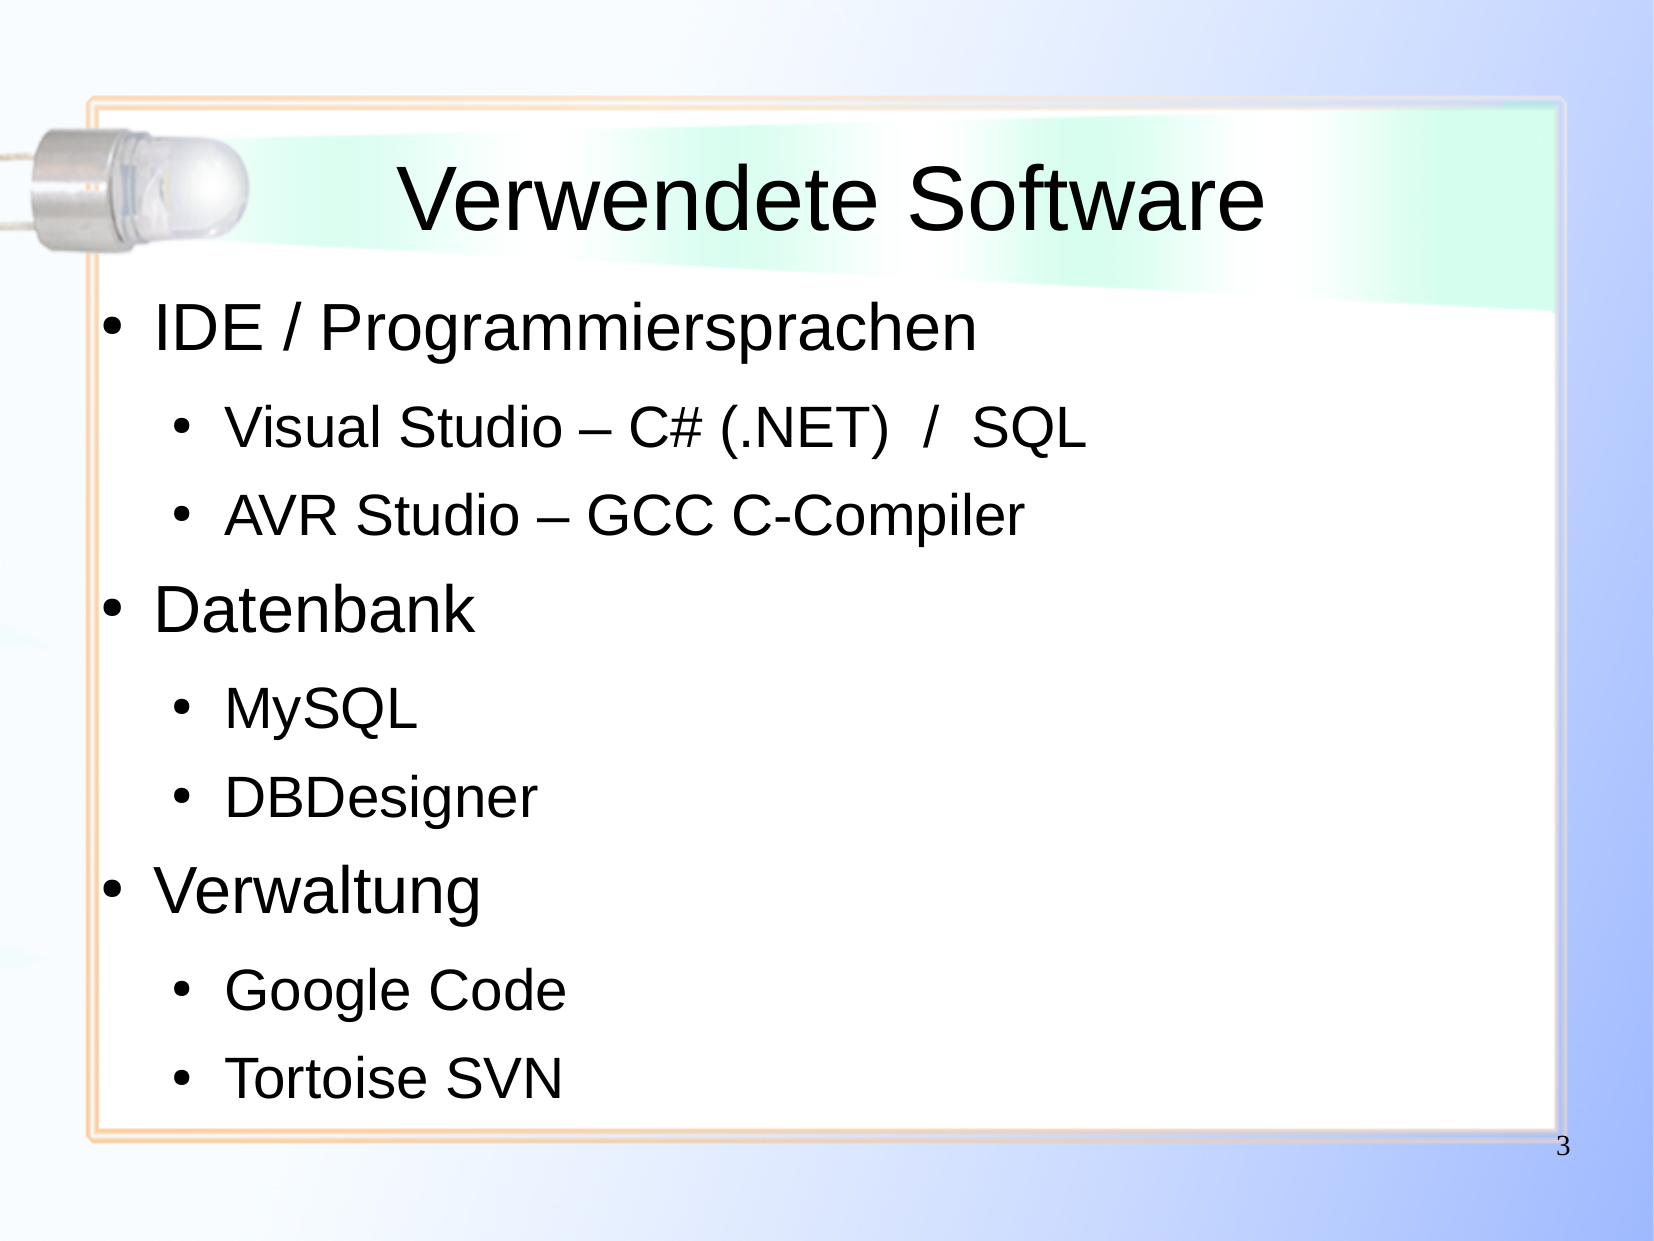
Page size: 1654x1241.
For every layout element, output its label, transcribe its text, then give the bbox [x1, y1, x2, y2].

list IDE / Programmiersprachen Visual Studio – C# (.NET) / SQL AVR Studio – GCC C-Compiler Datenbank MySQL DBDesigner Verwaltung Google Code Tortoise SVN [82, 290, 1571, 1241]
title Verwendete Software [88, 102, 1577, 296]
picture [0, 0, 1654, 1241]
